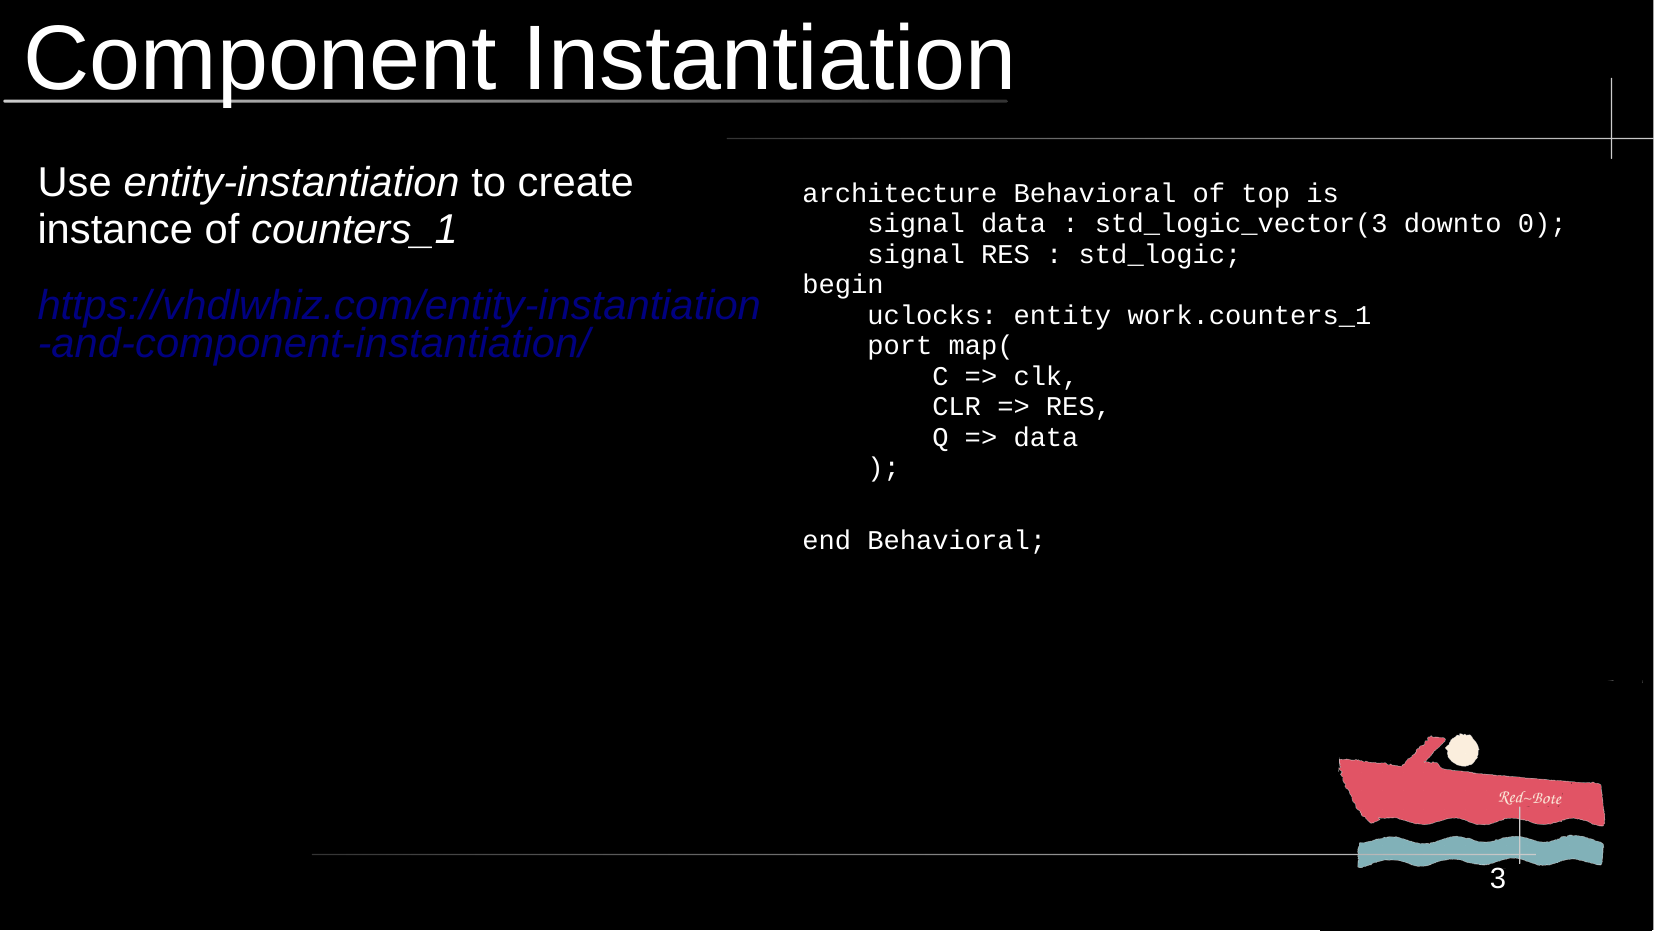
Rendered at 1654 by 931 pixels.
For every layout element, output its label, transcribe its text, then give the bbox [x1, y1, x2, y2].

title Component Instantiation [23, 4, 1589, 111]
picture [1320, 680, 1652, 931]
text_box architecture Behavioral of top is signal data : std_logic_vector(3 downto 0); signal RES : std_logic; begin uclocks: entity work.counters_1 port map( C => clk, CLR => RES, Q => data ); end Behavioral; [787, 172, 1607, 692]
list Use entity-instantiation to create instance of counters_1 https://vhdlwhiz.com/entity-instantiation-and-component-instantiation/ [37, 159, 764, 699]
